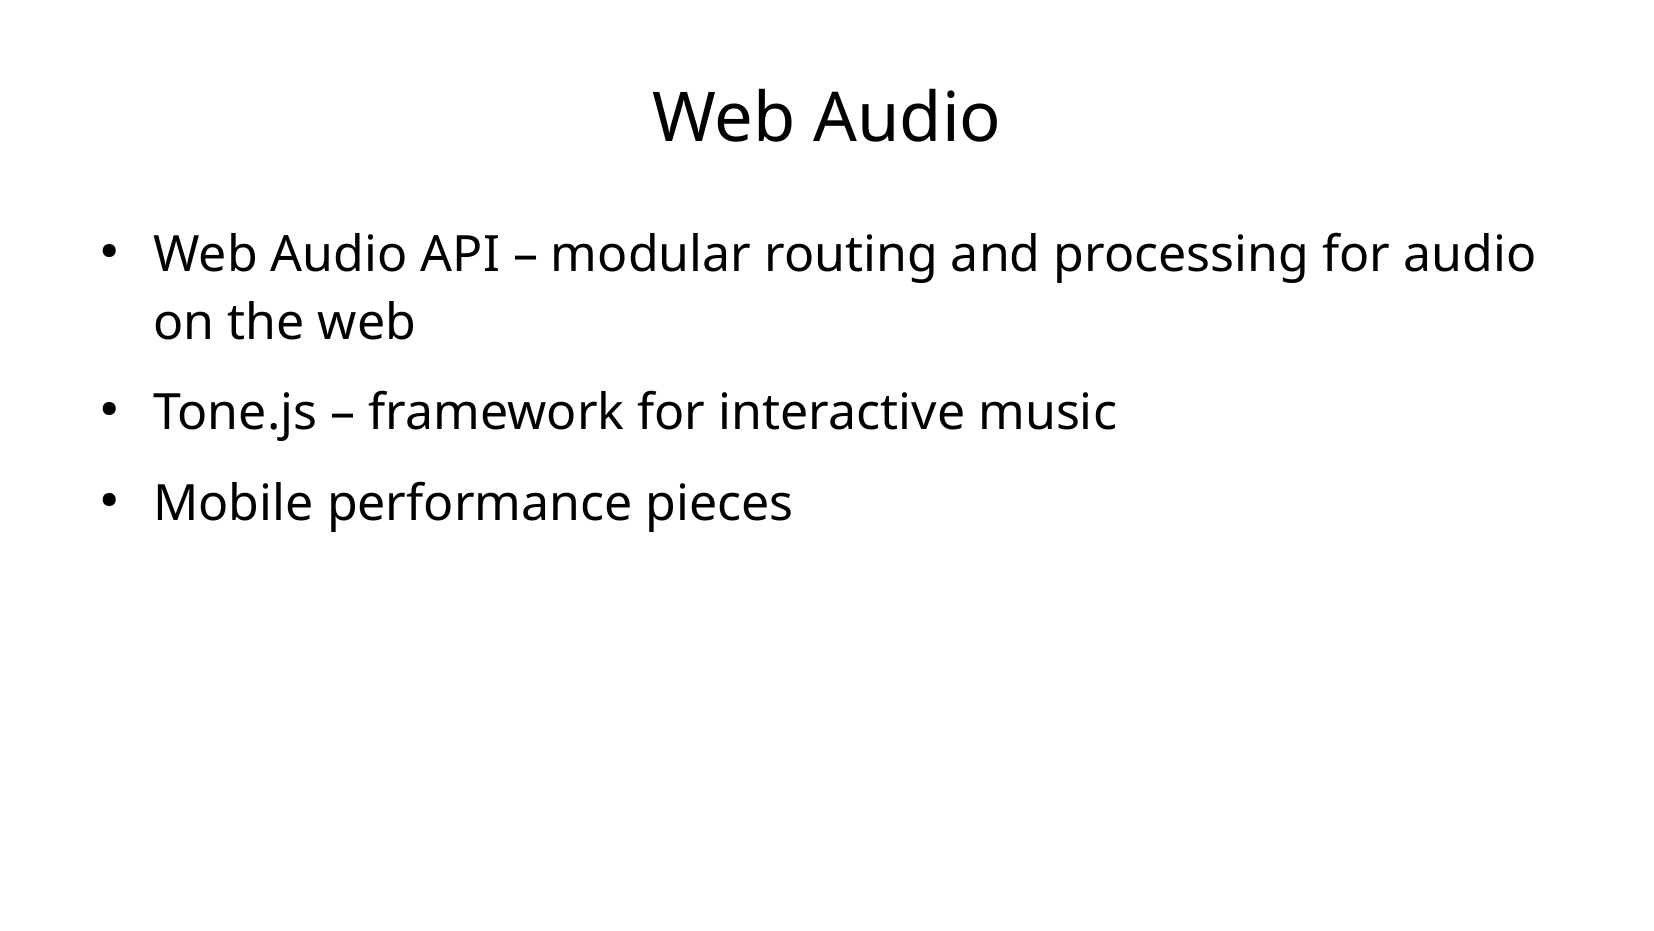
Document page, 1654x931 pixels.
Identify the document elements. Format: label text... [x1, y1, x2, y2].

list Web Audio API – modular routing and processing for audio on the web Tone.js – framework for interactive music Mobile performance pieces [82, 217, 1571, 758]
title Web Audio [82, 37, 1571, 193]
